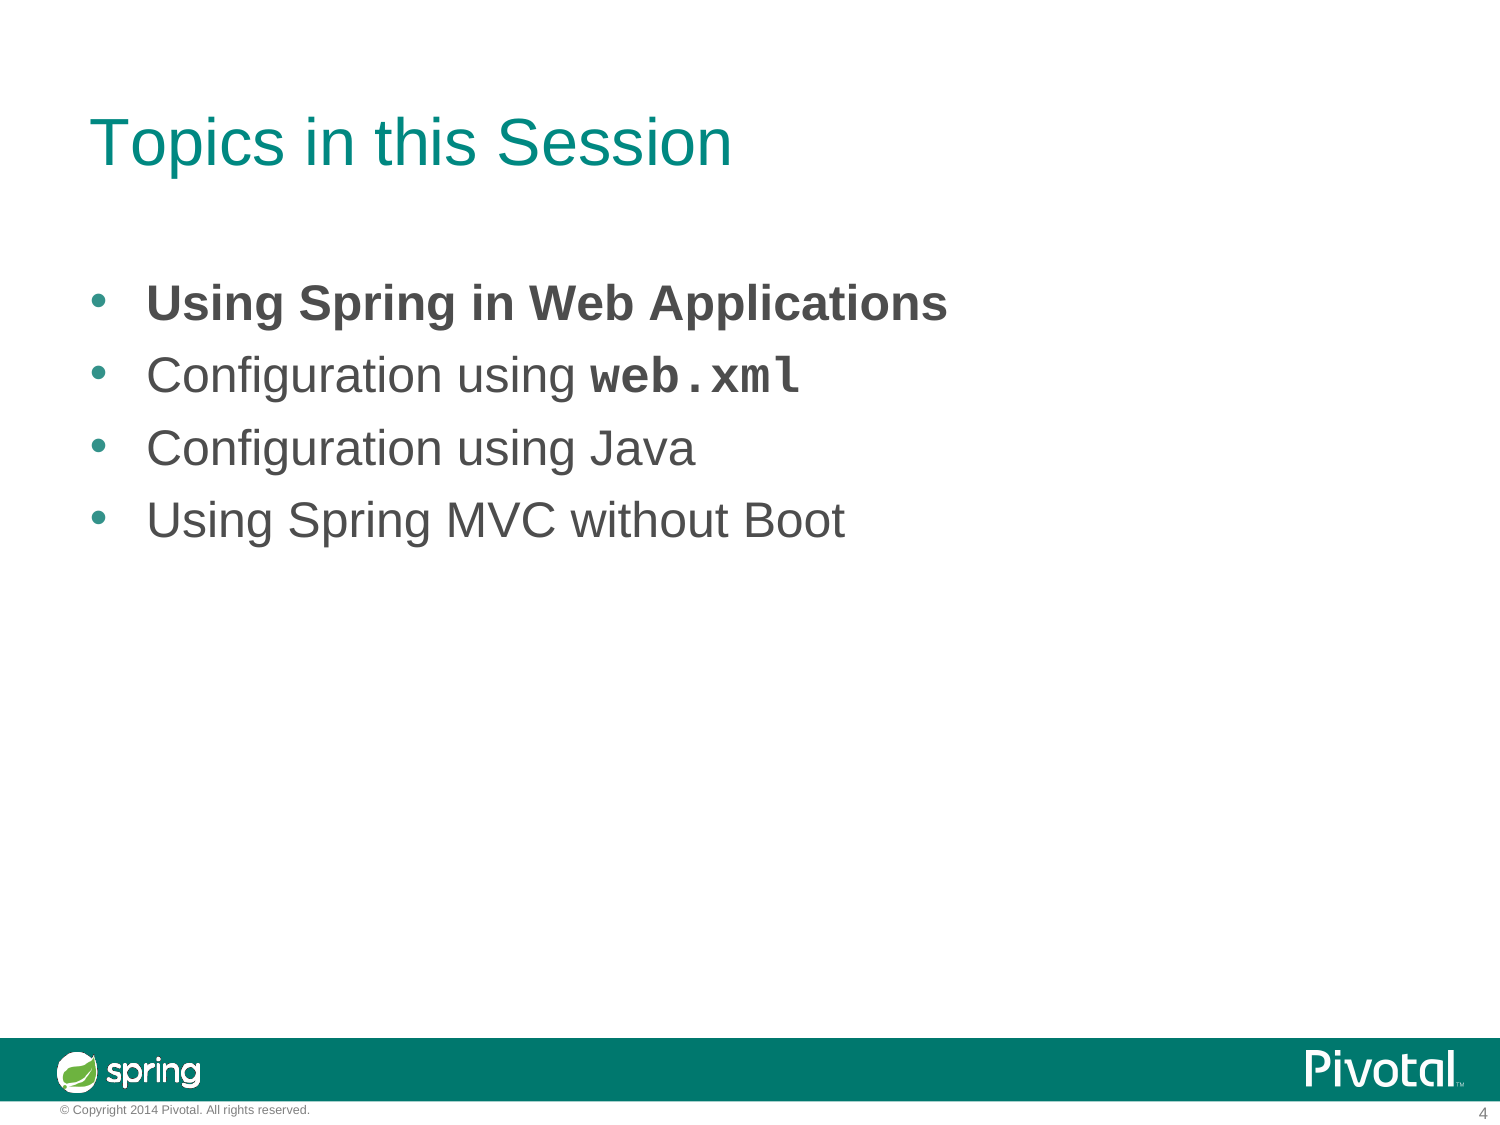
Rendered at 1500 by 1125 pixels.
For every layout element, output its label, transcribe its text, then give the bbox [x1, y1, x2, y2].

picture [32, 1041, 210, 1103]
picture [1306, 1050, 1464, 1087]
list Using Spring in Web Applications Configuration using web.xml Configuration using Java Using Spring MVC without Boot [75, 262, 1426, 1005]
title Topics in this Session [75, 45, 1426, 233]
